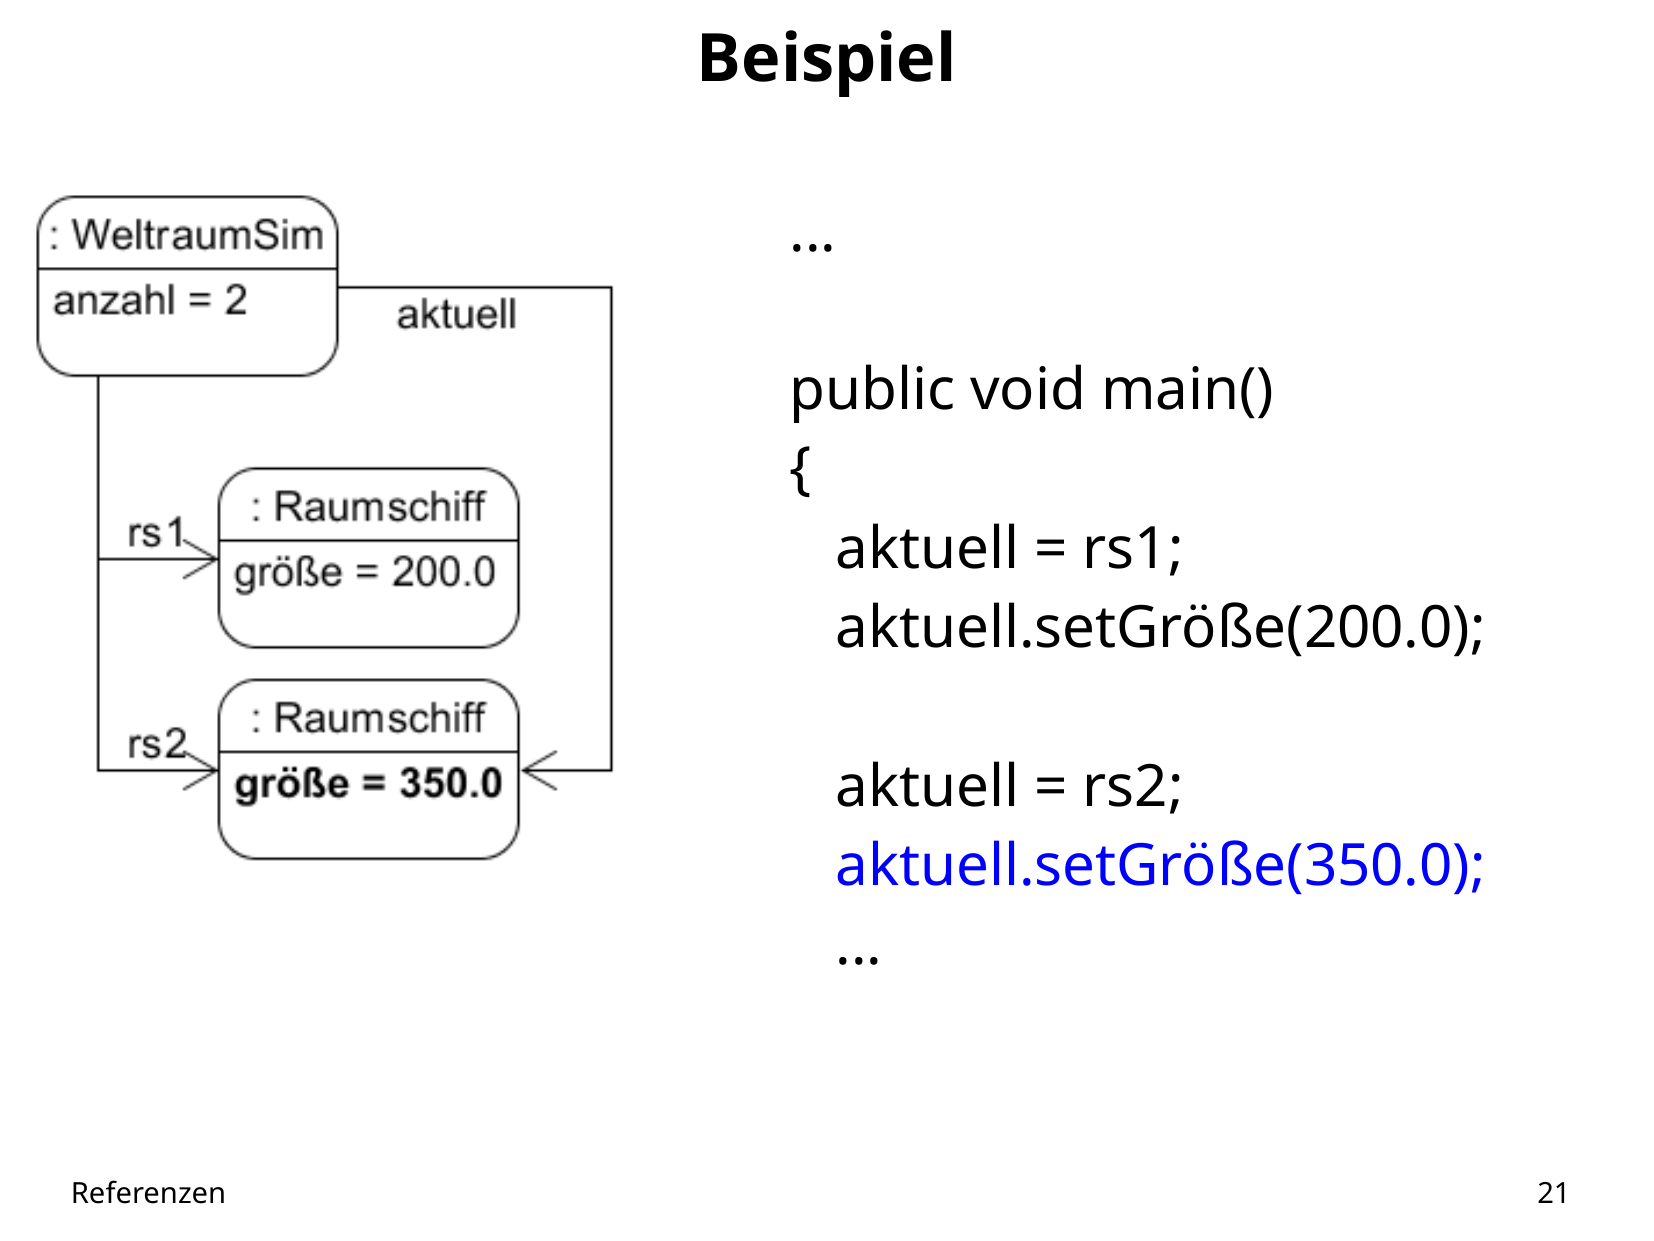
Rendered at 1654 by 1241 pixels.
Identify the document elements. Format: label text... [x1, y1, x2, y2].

picture [35, 194, 662, 979]
title Beispiel [0, 5, 1654, 107]
list ... public void main() { aktuell = rs1; aktuell.setGröße(200.0); aktuell = rs2; aktuell.setGröße(350.0); ... [744, 188, 1607, 1182]
